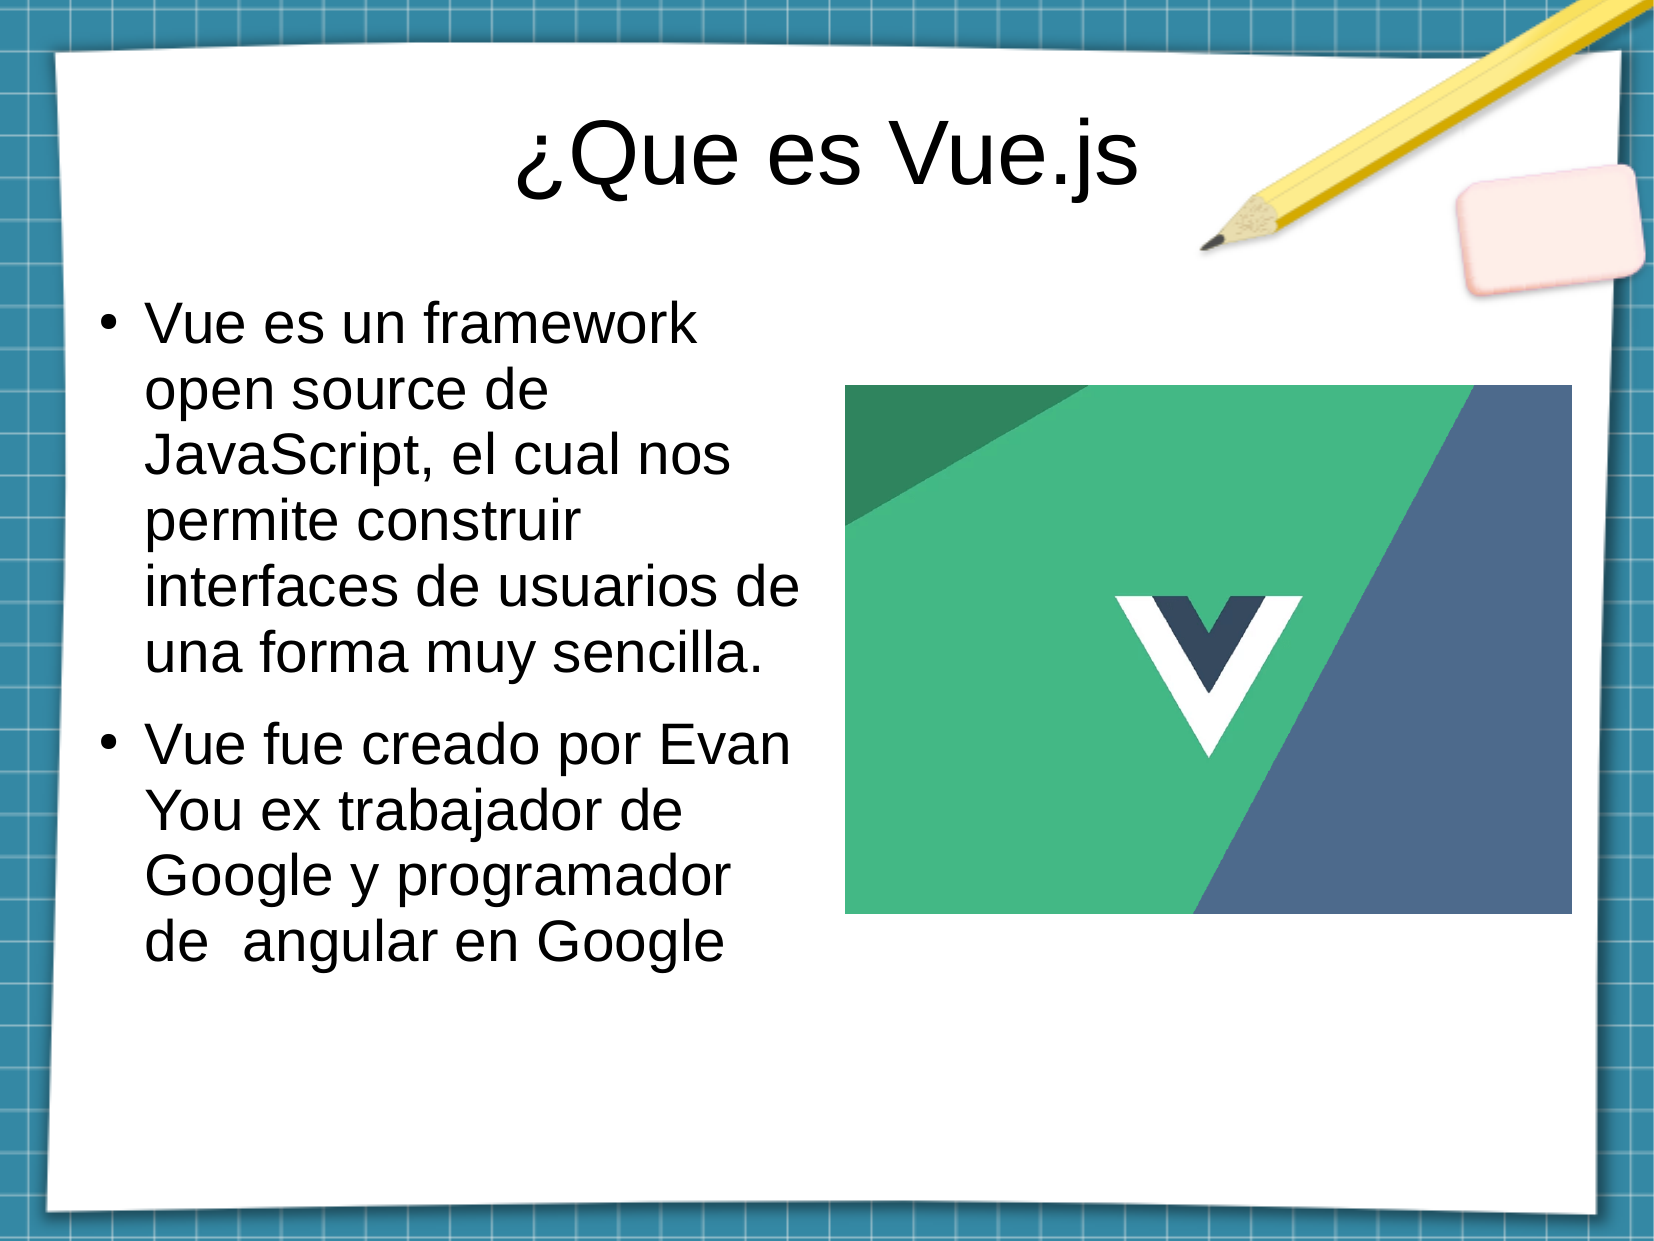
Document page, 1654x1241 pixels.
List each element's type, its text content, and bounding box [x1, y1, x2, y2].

title ¿Que es Vue.js [82, 49, 1571, 257]
picture [0, 0, 1654, 1241]
list Vue es un framework open source de JavaScript, el cual nos permite construir interfaces de usuarios de una forma muy sencilla. Vue fue creado por Evan You ex trabajador de Google y programador de angular en Google [82, 290, 809, 1010]
